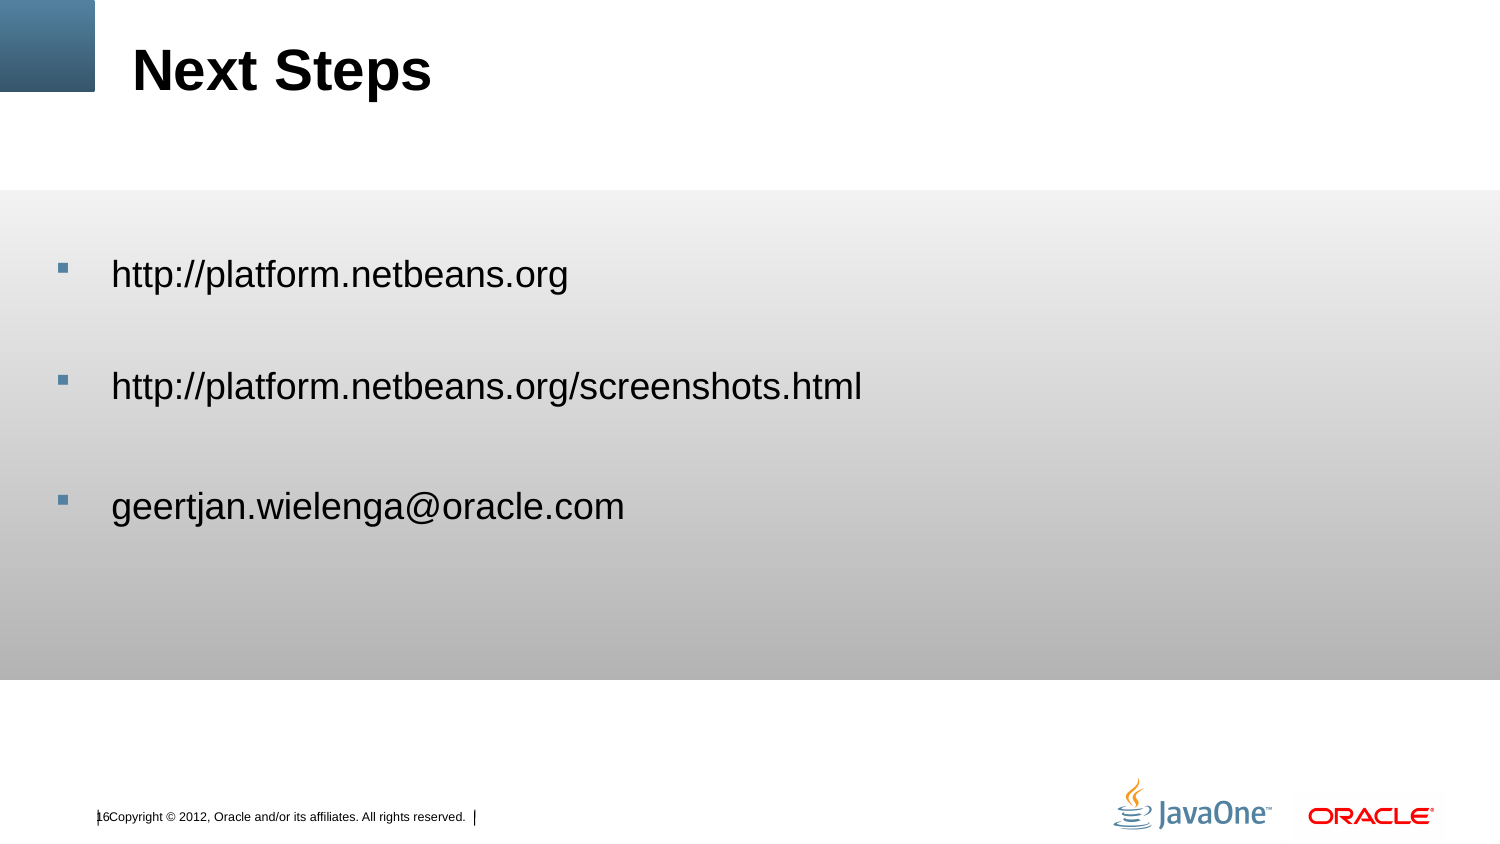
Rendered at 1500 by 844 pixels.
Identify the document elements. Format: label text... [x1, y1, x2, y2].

list http://platform.netbeans.org http://platform.netbeans.org/screenshots.html geertjan.wielenga@oracle.com [55, 241, 1499, 648]
picture [1097, 761, 1288, 844]
title Next Steps [132, 40, 1407, 166]
picture [1293, 792, 1445, 840]
